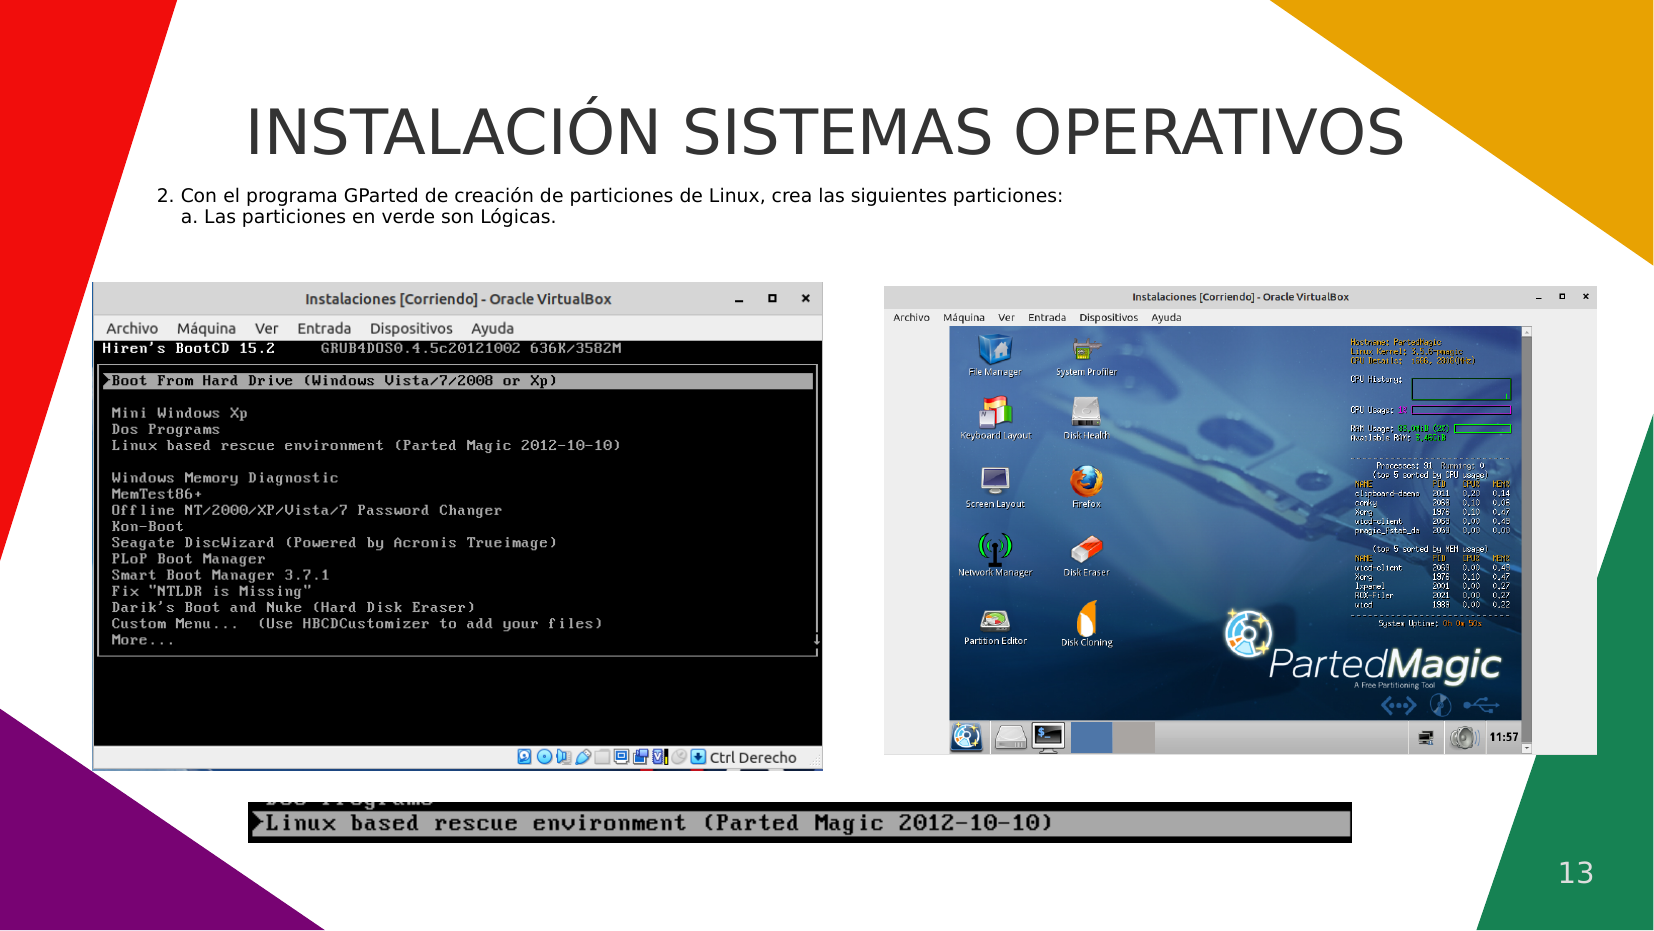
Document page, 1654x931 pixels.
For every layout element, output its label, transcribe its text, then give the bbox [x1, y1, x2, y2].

text_box 2. Con el programa GParted de creación de particiones de Linux, crea las siguientes particiones: a. Las particiones en verde son Lógicas. [118, 177, 1093, 237]
picture [92, 282, 823, 771]
picture [884, 286, 1597, 755]
picture [248, 802, 1352, 843]
title INSTALACIÓN SISTEMAS OPERATIVOS [118, 59, 1536, 207]
